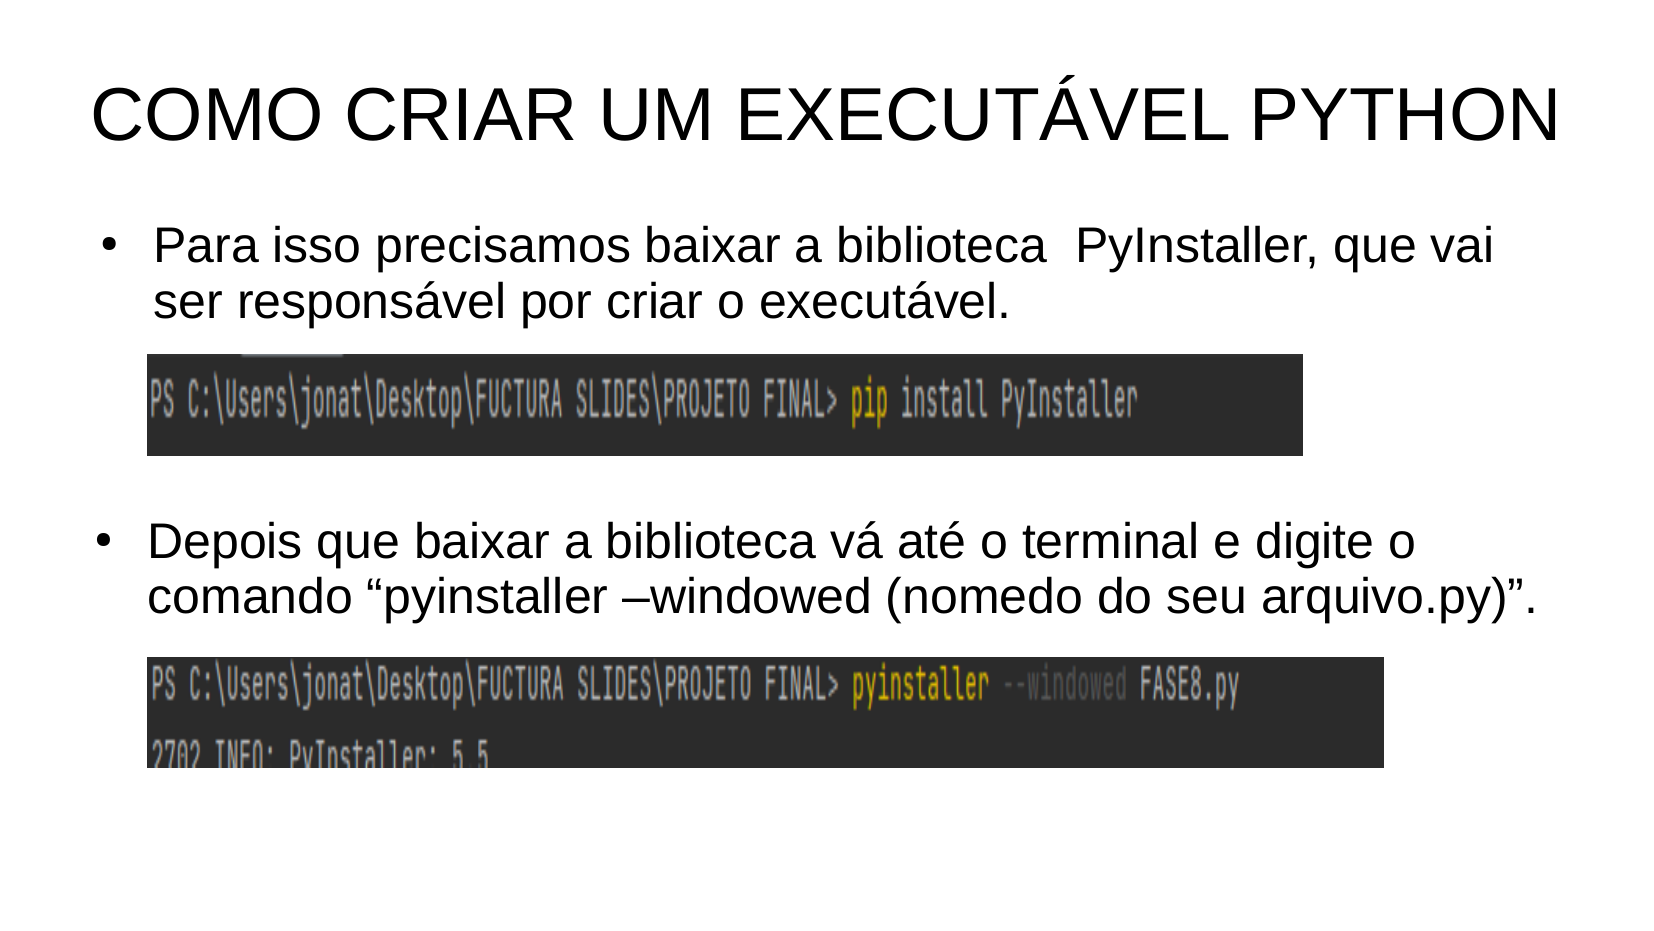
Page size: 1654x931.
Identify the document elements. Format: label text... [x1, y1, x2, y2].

picture [147, 354, 1303, 456]
title COMO CRIAR UM EXECUTÁVEL PYTHON [82, 37, 1571, 193]
picture [147, 657, 1384, 768]
list Depois que baixar a biblioteca vá até o terminal e digite o comando “pyinstaller –windowed (nomedo do seu arquivo.py)”. [76, 512, 1565, 650]
list Para isso precisamos baixar a biblioteca PyInstaller, que vai ser responsável por criar o executável. [82, 217, 1571, 355]
